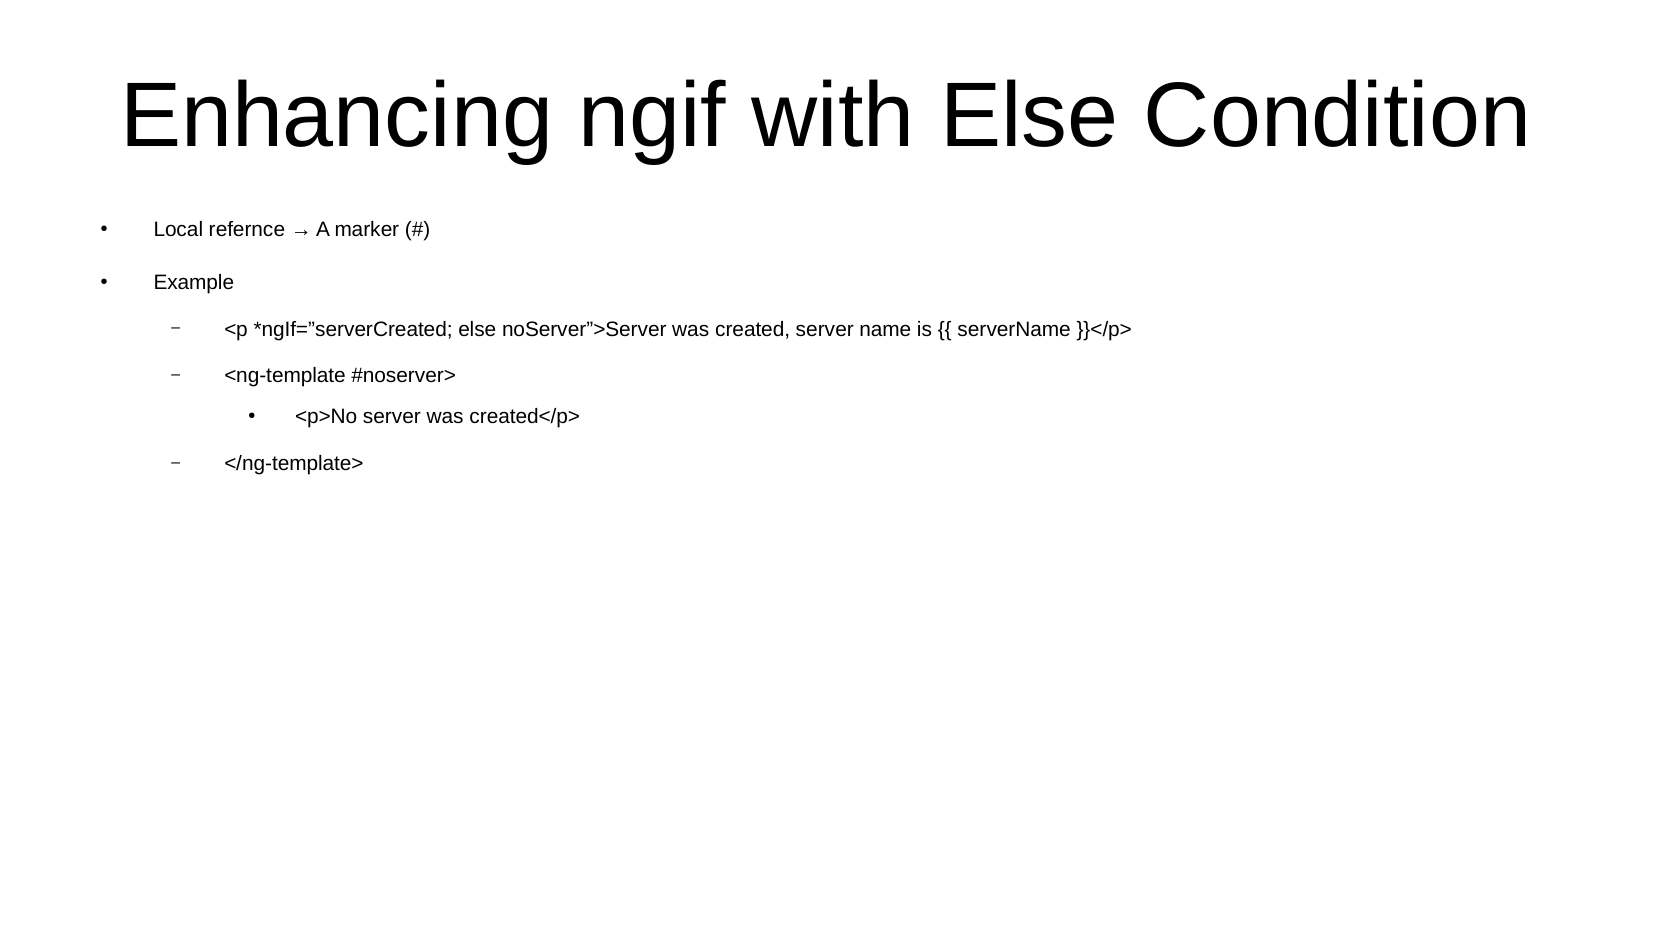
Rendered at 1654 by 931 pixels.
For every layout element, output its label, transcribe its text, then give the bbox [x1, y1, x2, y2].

list Local refernce → A marker (#) Example <p *ngIf=”serverCreated; else noServer”>Server was created, server name is {{ serverName }}</p> <ng-template #noserver> <p>No server was created</p> </ng-template> [82, 217, 1576, 916]
title Enhancing ngif with Else Condition [82, 37, 1571, 193]
